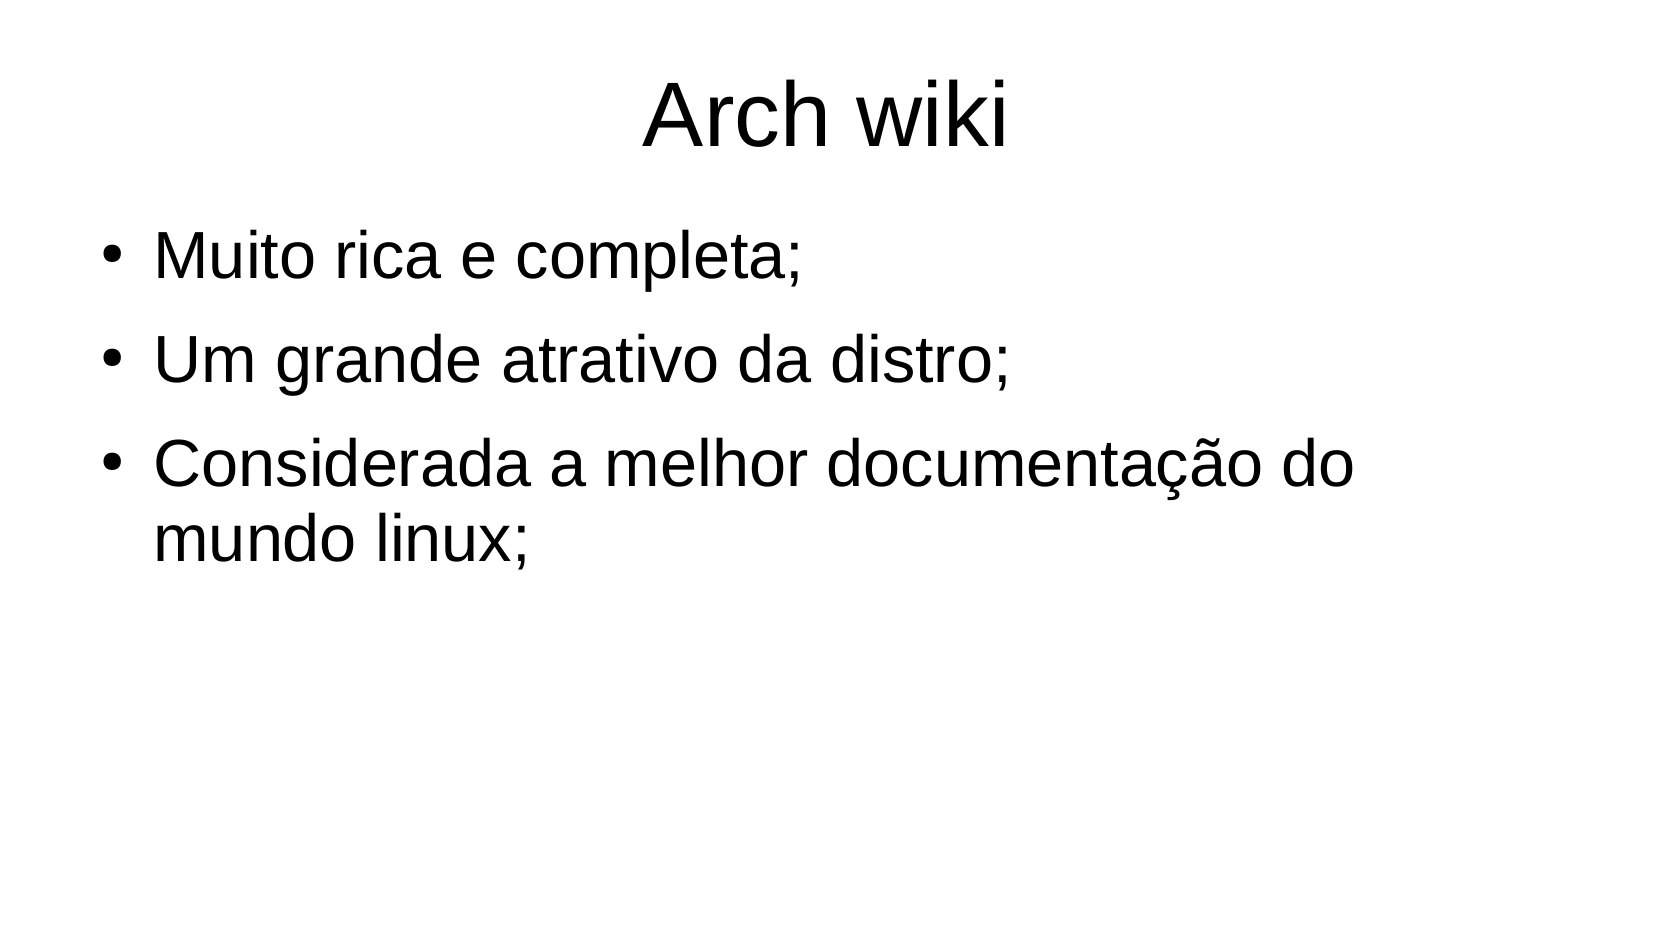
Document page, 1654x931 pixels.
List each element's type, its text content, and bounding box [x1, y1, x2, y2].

list Muito rica e completa; Um grande atrativo da distro; Considerada a melhor documentação do mundo linux; [82, 217, 1571, 758]
title Arch wiki [82, 37, 1571, 193]
